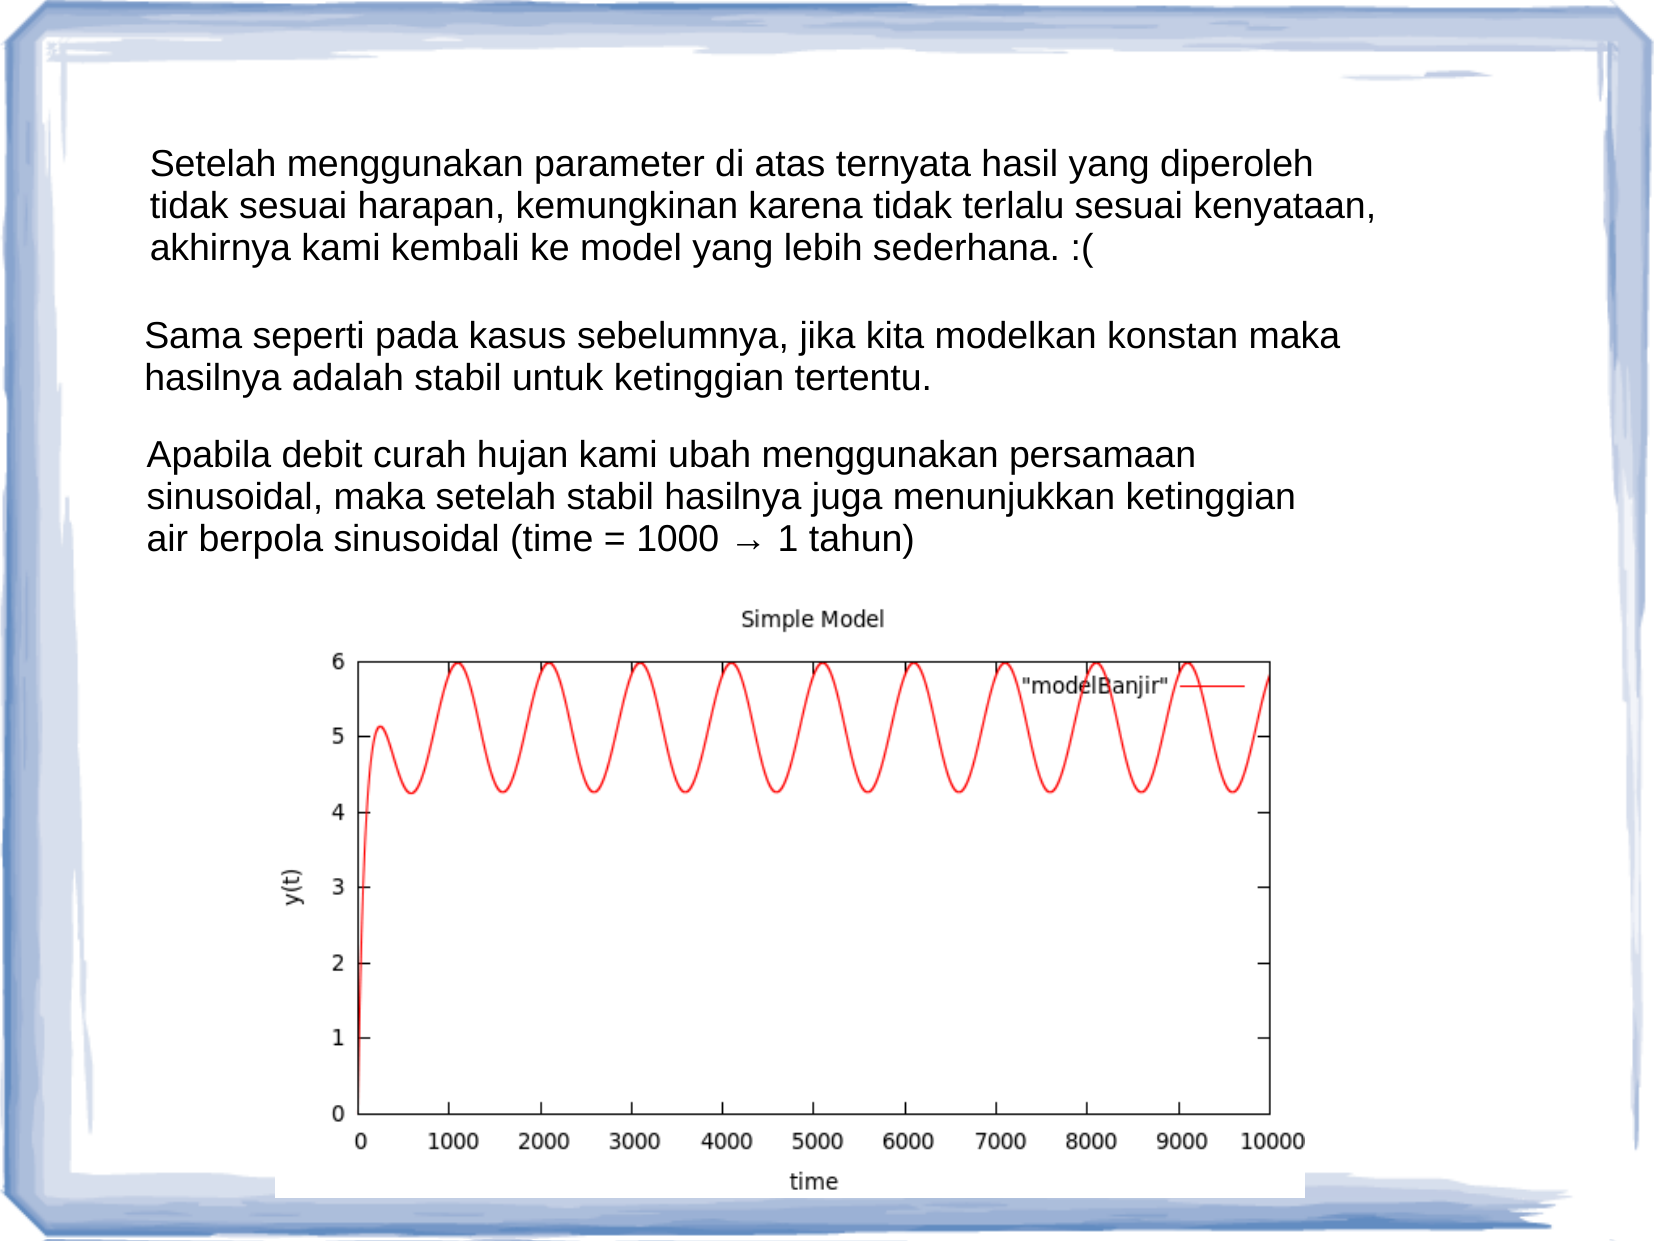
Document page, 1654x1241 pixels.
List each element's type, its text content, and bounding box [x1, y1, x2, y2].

picture [0, 0, 1654, 1241]
text_box Setelah menggunakan parameter di atas ternyata hasil yang diperoleh tidak sesuai harapan, kemungkinan karena tidak terlalu sesuai kenyataan, akhirnya kami kembali ke model yang lebih sederhana. :( [135, 135, 1411, 276]
text_box Sama seperti pada kasus sebelumnya, jika kita modelkan konstan maka hasilnya adalah stabil untuk ketinggian tertentu. [129, 306, 1375, 406]
text_box Apabila debit curah hujan kami ubah menggunakan persamaan sinusoidal, maka setelah stabil hasilnya juga menunjukkan ketinggian air berpola sinusoidal (time = 1000 → 1 tahun) [131, 426, 1332, 568]
